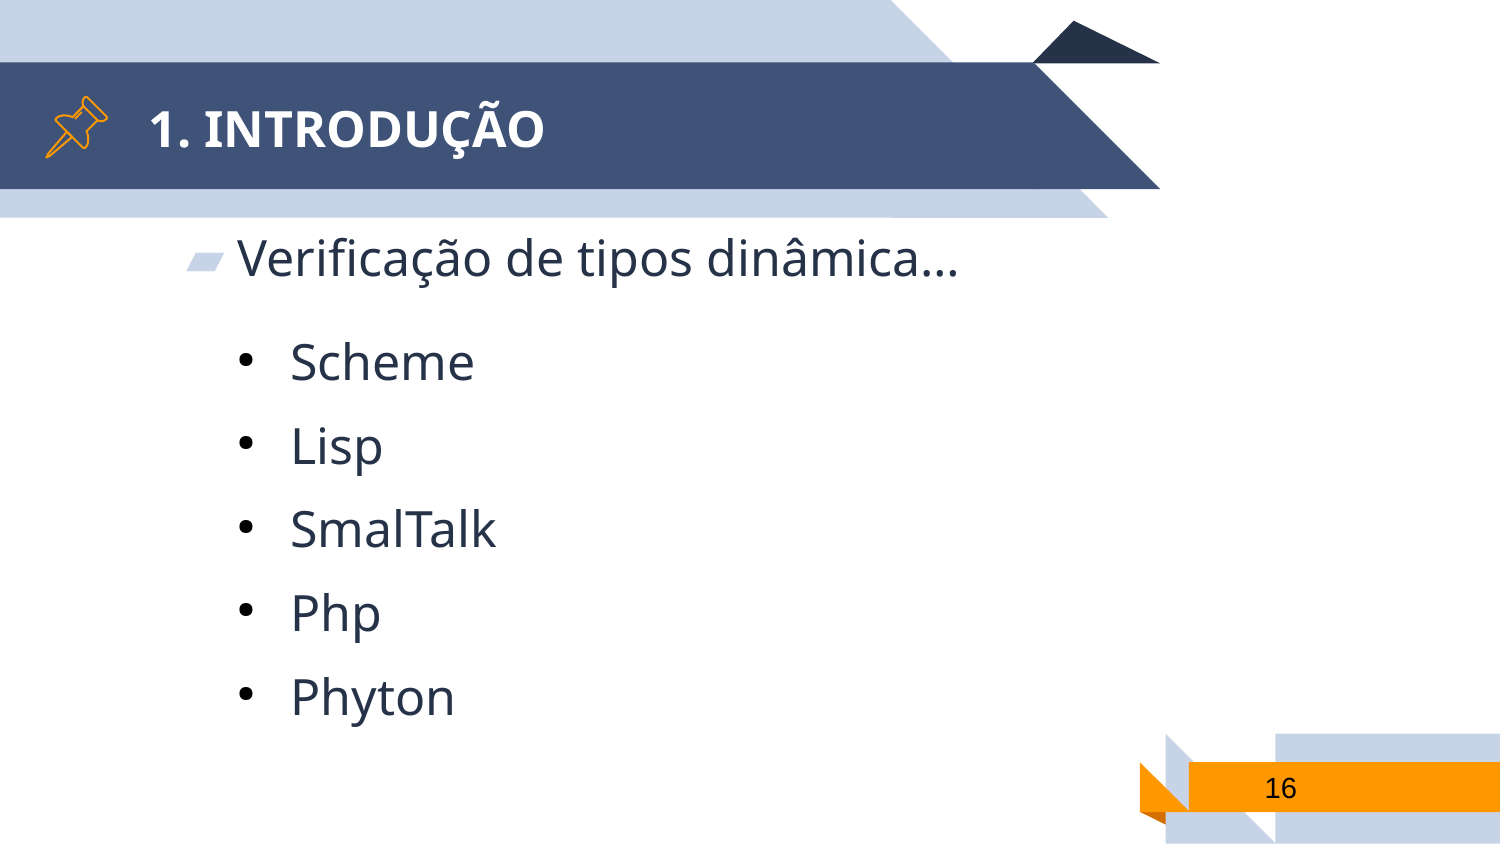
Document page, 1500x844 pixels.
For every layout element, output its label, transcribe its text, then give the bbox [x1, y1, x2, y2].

title 1. INTRODUÇÃO [133, 64, 1035, 190]
list Verificação de tipos dinâmica… Scheme Lisp SmalTalk Php Phyton [133, 217, 1430, 734]
slide_number <number> [1249, 760, 1494, 813]
